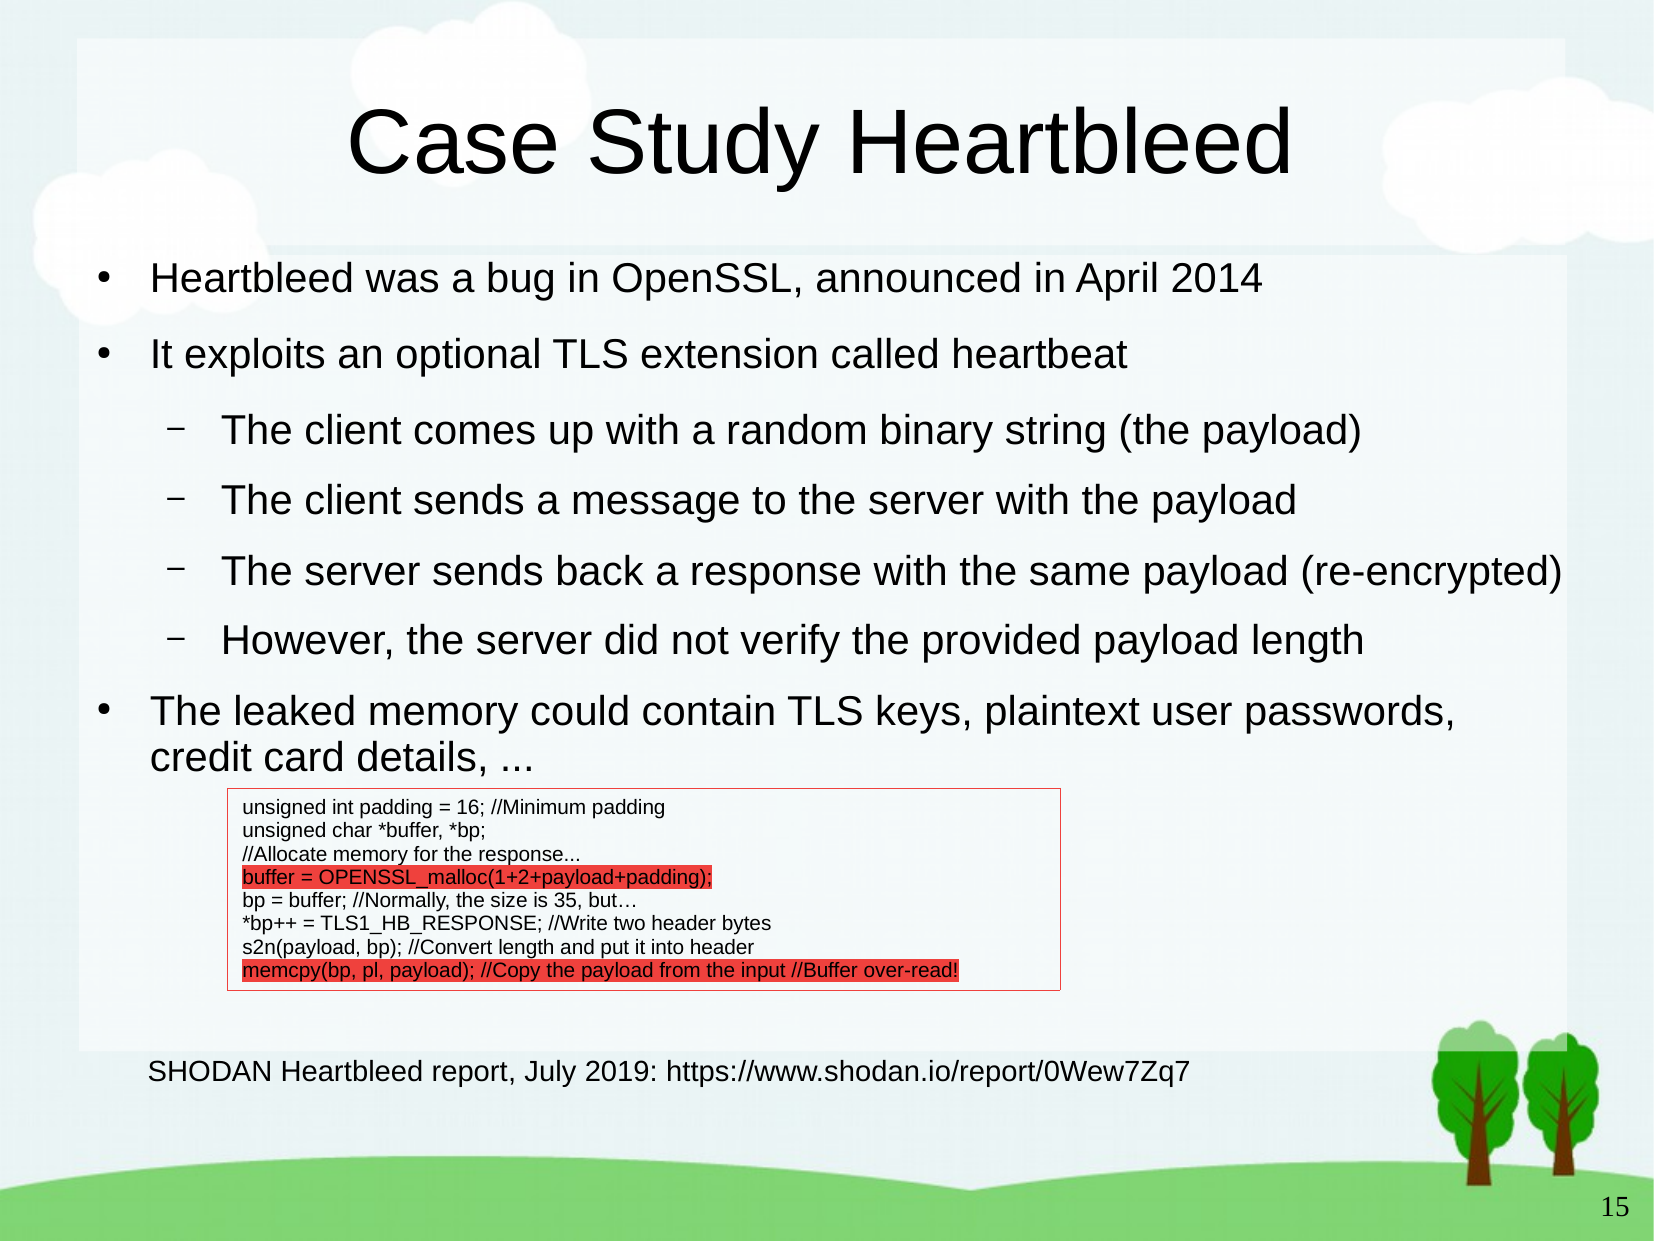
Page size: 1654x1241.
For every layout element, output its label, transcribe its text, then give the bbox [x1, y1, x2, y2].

list Heartbleed was a bug in OpenSSL, announced in April 2014 It exploits an optional TLS extension called heartbeat The client comes up with a random binary string (the payload) The client sends a message to the server with the payload The server sends back a response with the same payload (re-encrypted) However, the server did not verify the provided payload length The leaked memory could contain TLS keys, plaintext user passwords, credit card details, ... [79, 255, 1568, 1052]
table_header unsigned int padding = 16; //Minimum padding unsigned char *buffer, *bp; //Allocate memory for the response... buffer = OPENSSL_malloc(1+2+payload+padding); bp = buffer; //Normally, the size is 35, but… *bp++ = TLS1_HB_RESPONSE; //Write two header bytes s2n(payload, bp); //Convert length and put it into header memcpy(bp, pl, payload); //Copy the payload from the input //Buffer over-read! [228, 789, 1060, 990]
picture [0, 0, 1654, 1241]
text_box SHODAN Heartbleed report, July 2019: https://www.shodan.io/report/0Wew7Zq7 [132, 1047, 1208, 1096]
title Case Study Heartbleed [77, 38, 1566, 246]
